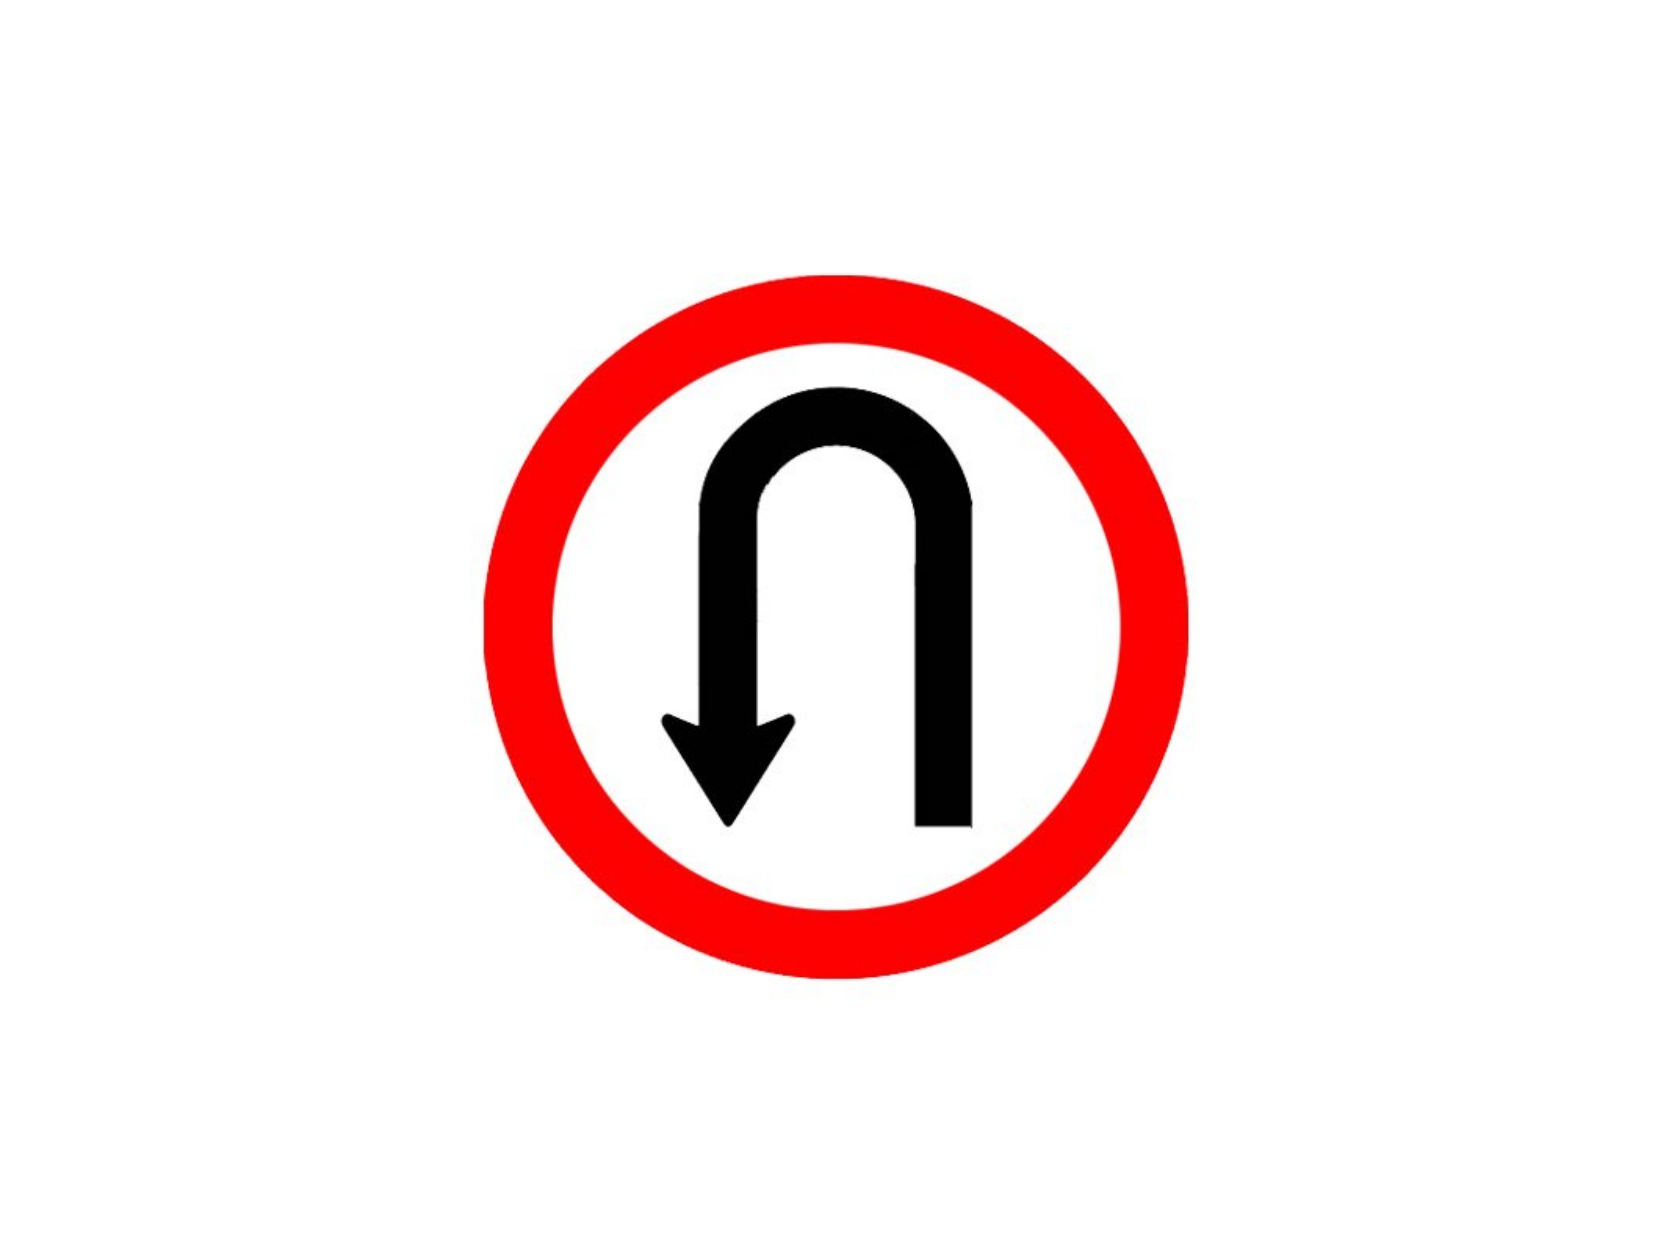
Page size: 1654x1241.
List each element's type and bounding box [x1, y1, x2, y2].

picture [470, 224, 1209, 1026]
